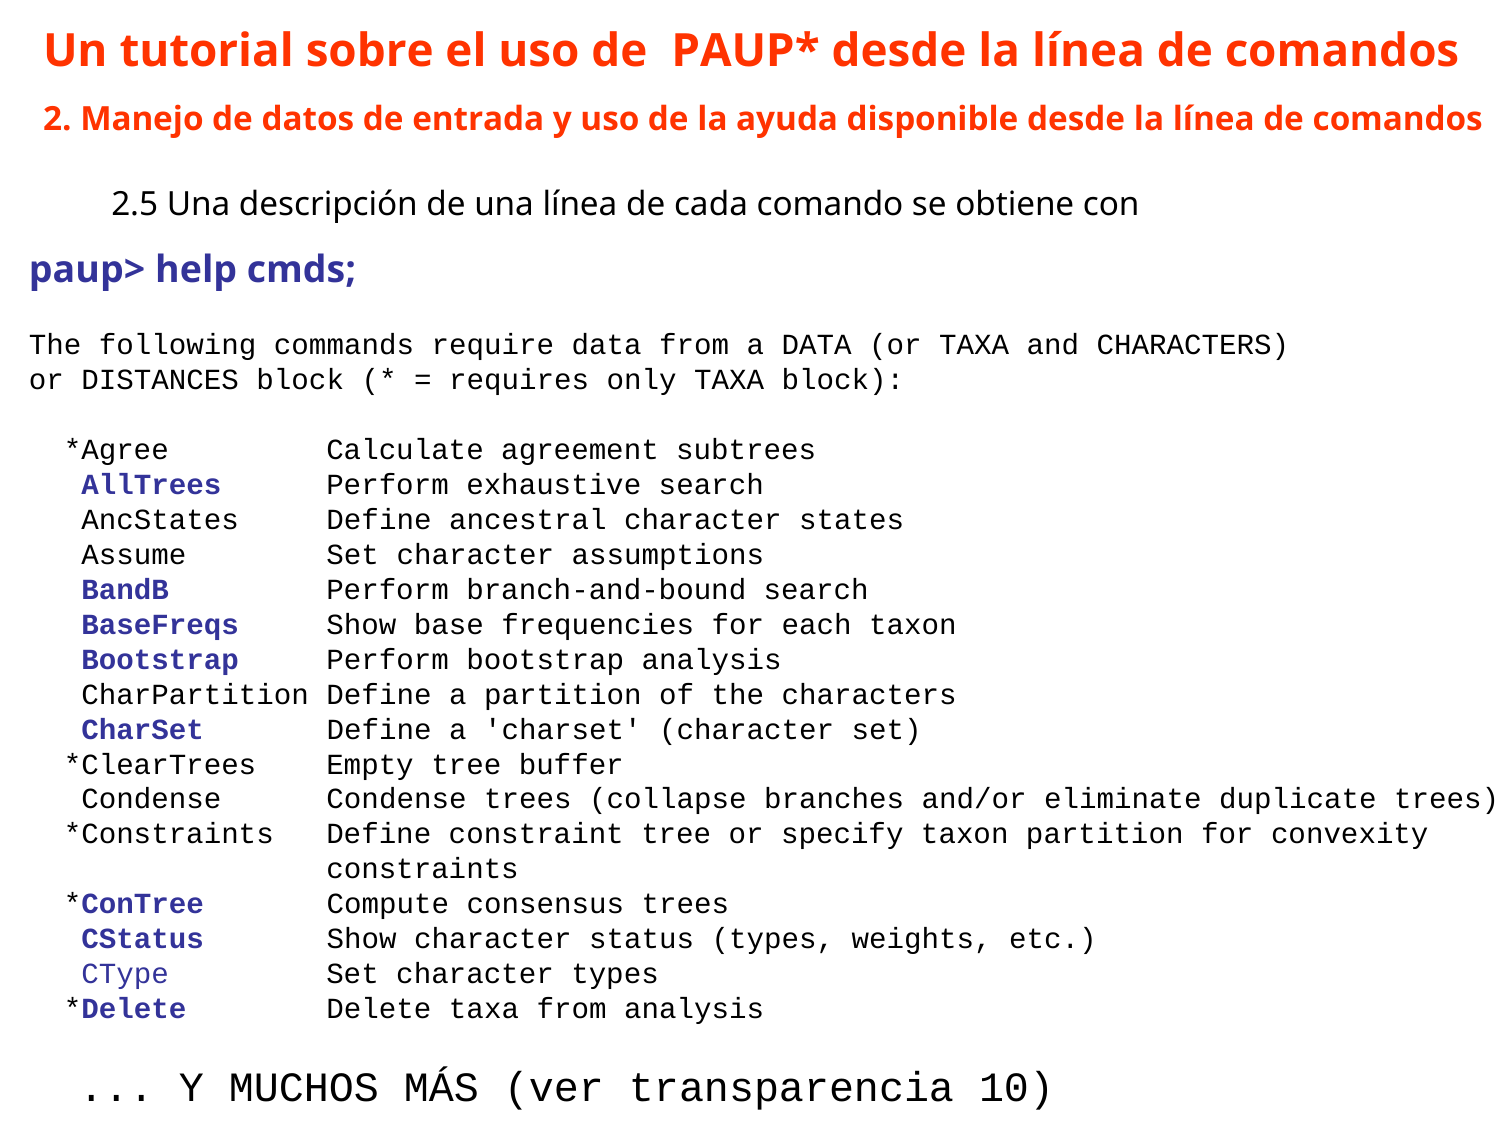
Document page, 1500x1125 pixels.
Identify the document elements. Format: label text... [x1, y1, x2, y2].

text_box 2.5 Una descripción de una línea de cada comando se obtiene con [96, 160, 1174, 231]
text_box 2. Manejo de datos de entrada y uso de la ayuda disponible desde la línea de comandos [28, 89, 1500, 146]
text_box paup> help cmds; The following commands require data from a DATA (or TAXA and CHARACTERS) or DISTANCES block (* = requires only TAXA block): *Agree Calculate agreement subtrees AllTrees Perform exhaustive search AncStates Define ancestral character states Assume Set character assumptions BandB Perform branch-and-bound search BaseFreqs Show base frequencies for each taxon Bootstrap Perform bootstrap analysis CharPartition Define a partition of the characters CharSet Define a 'charset' (character set) *ClearTrees Empty tree buffer Condense Condense trees (collapse branches and/or eliminate duplicate trees) *Constraints Define constraint tree or specify taxon partition for convexity constraints *ConTree Compute consensus trees CStatus Show character status (types, weights, etc.) CType Set character types *Delete Delete taxa from analysis ... Y MUCHOS MÁS (ver transparencia 10) [14, 237, 1500, 1118]
text_box Un tutorial sobre el uso de PAUP* desde la línea de comandos [28, 13, 1475, 84]
